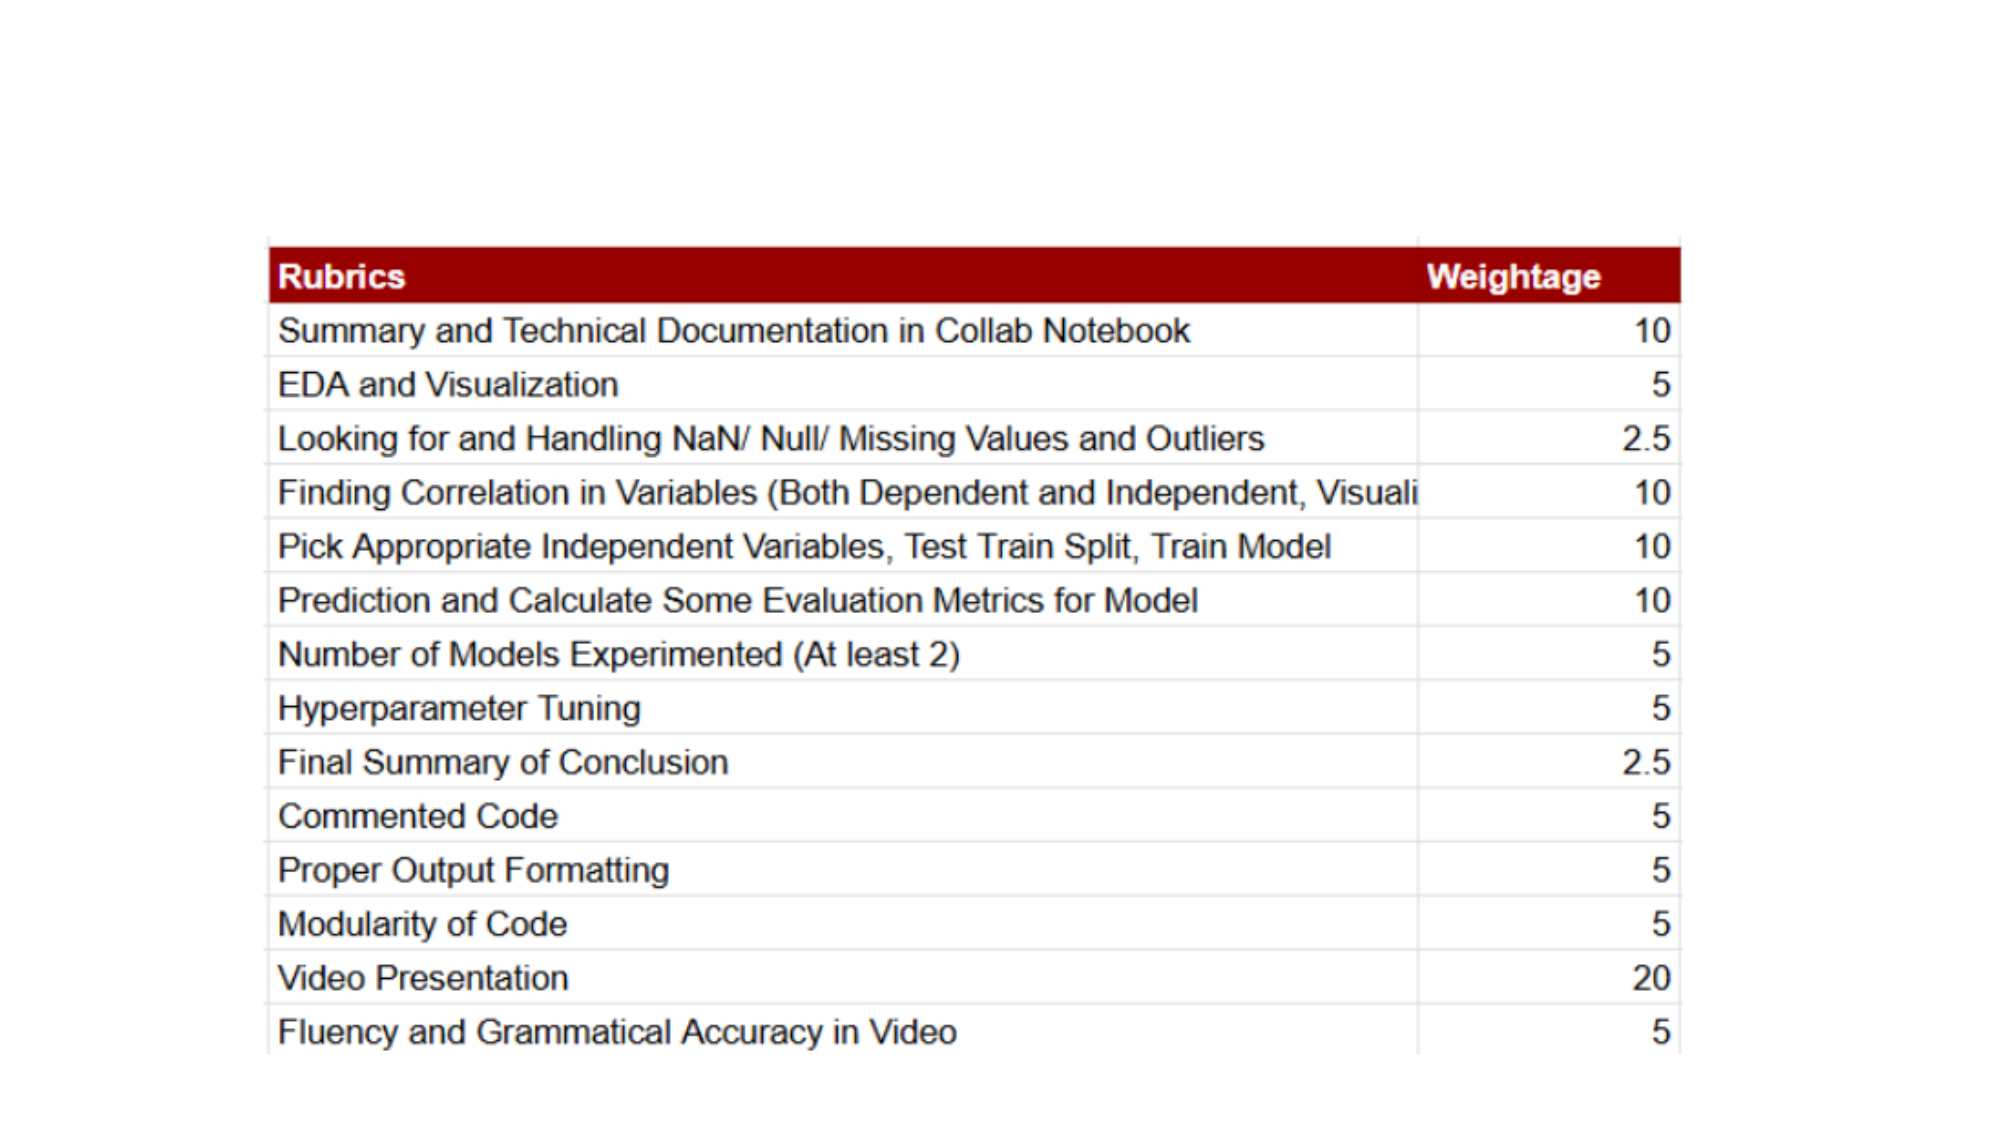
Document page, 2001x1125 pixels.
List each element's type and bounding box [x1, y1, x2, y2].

picture [220, 175, 1780, 1071]
